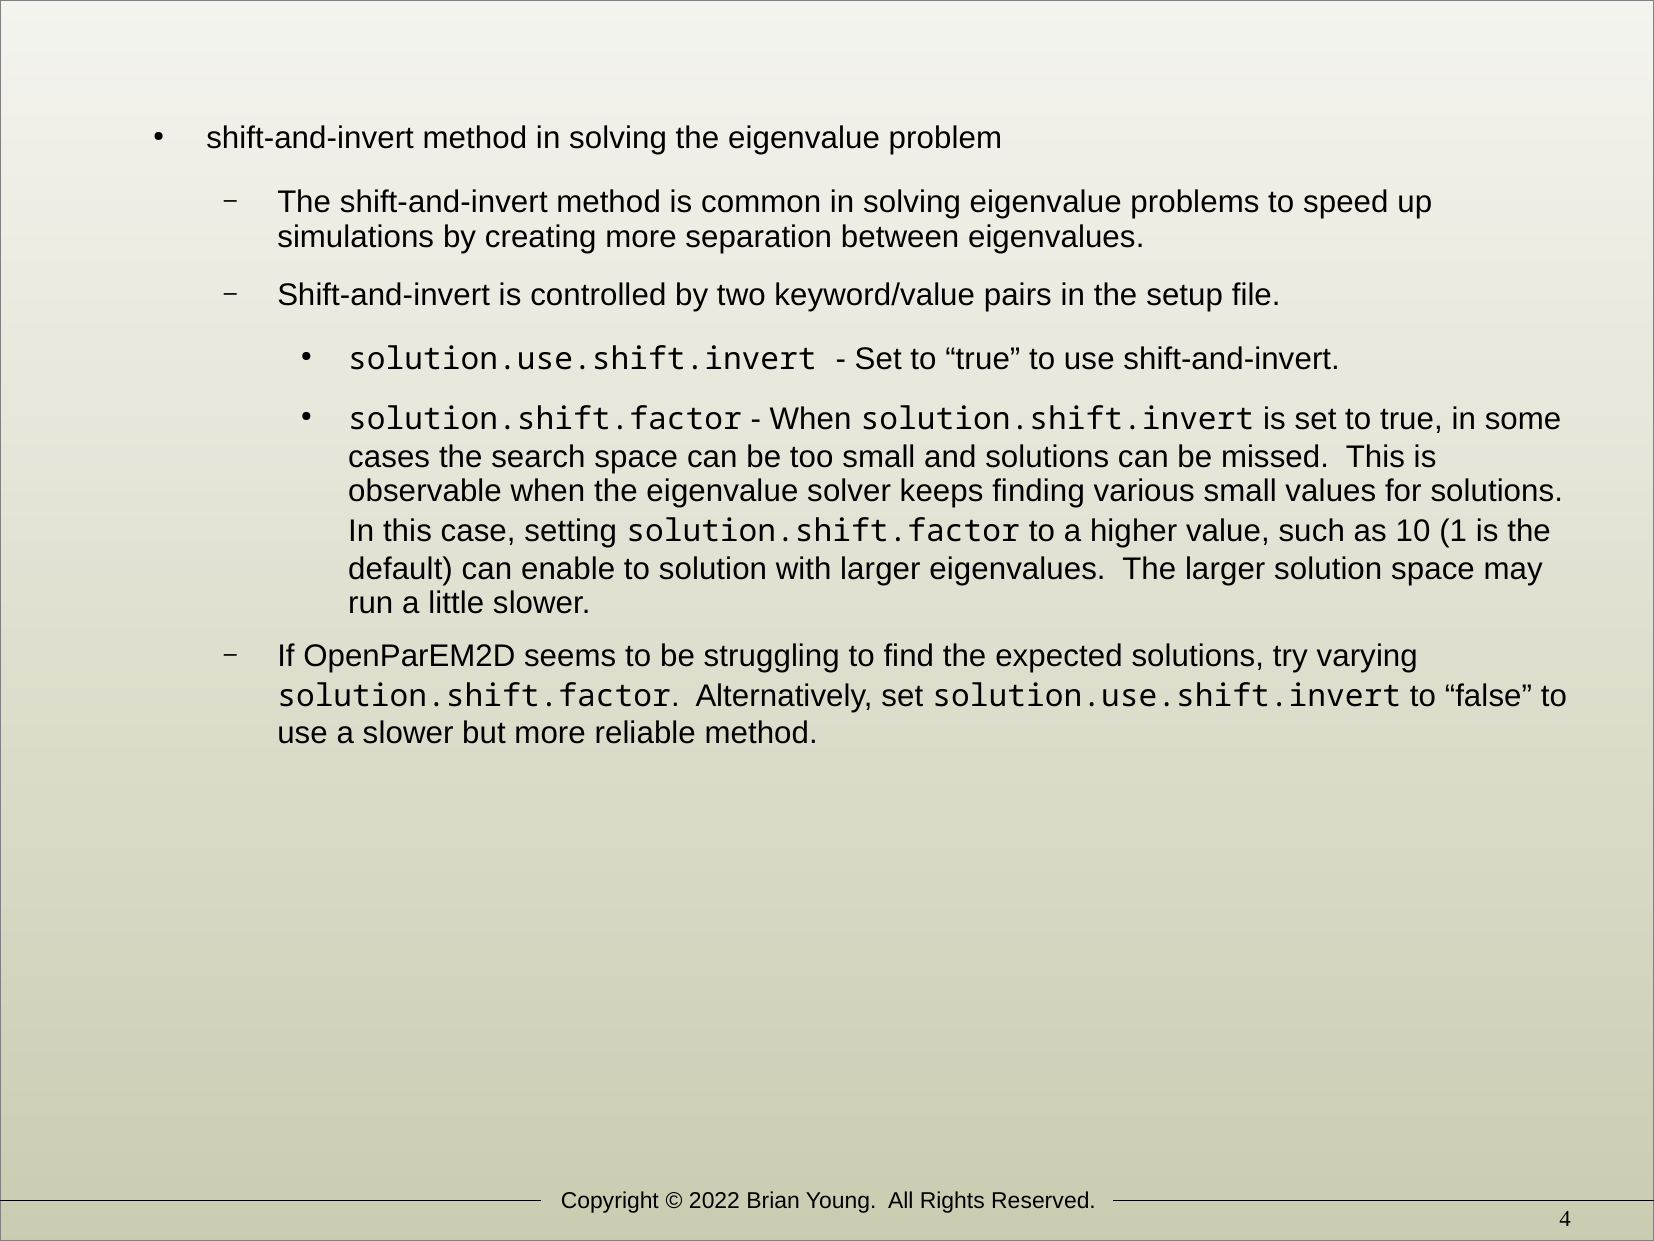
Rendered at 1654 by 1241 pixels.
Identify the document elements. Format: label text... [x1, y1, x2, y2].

list shift-and-invert method in solving the eigenvalue problem The shift-and-invert method is common in solving eigenvalue problems to speed up simulations by creating more separation between eigenvalues. Shift-and-invert is controlled by two keyword/value pairs in the setup file. solution.use.shift.invert - Set to “true” to use shift-and-invert. solution.shift.factor - When solution.shift.invert is set to true, in some cases the search space can be too small and solutions can be missed. This is observable when the eigenvalue solver keeps finding various small values for solutions. In this case, setting solution.shift.factor to a higher value, such as 10 (1 is the default) can enable to solution with larger eigenvalues. The larger solution space may run a little slower. If OpenParEM2D seems to be struggling to find the expected solutions, try varying solution.shift.factor. Alternatively, set solution.use.shift.invert to “false” to use a slower but more reliable method. [135, 120, 1579, 1109]
